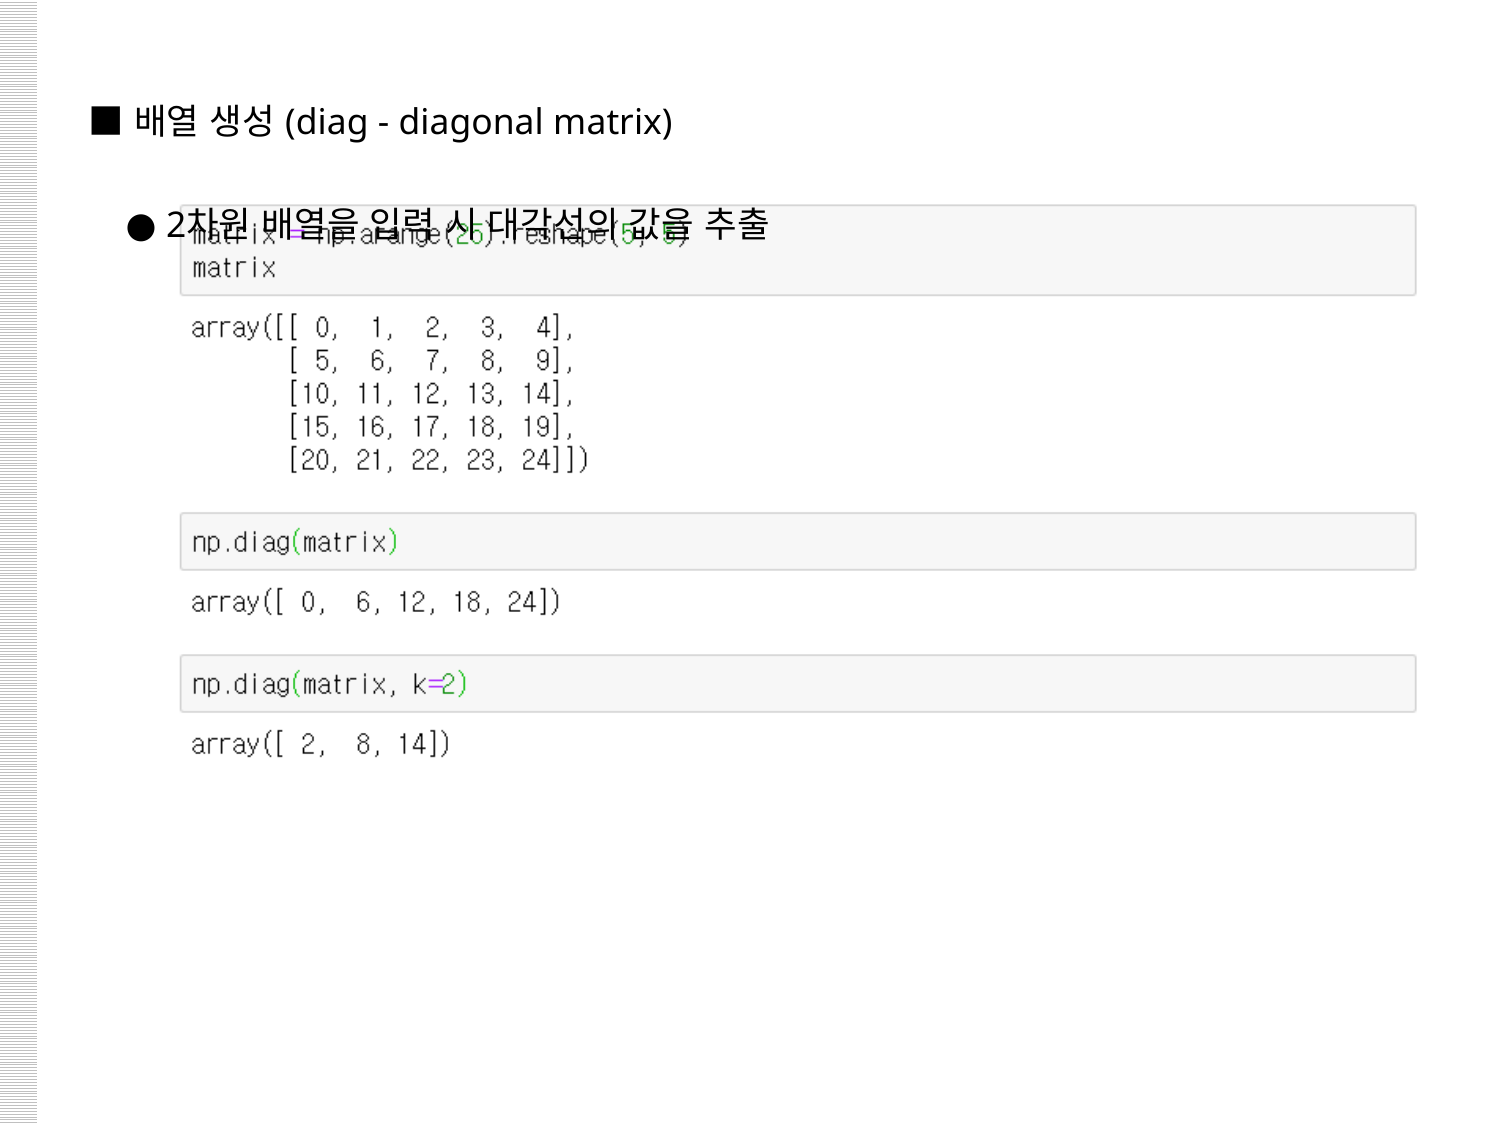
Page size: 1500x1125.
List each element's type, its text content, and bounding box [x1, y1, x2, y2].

text_box ■ 배열 생성 (diag - diagonal matrix) ● 2차원 배열을 입력 시 대각선의 값을 추출 [73, 33, 1453, 990]
